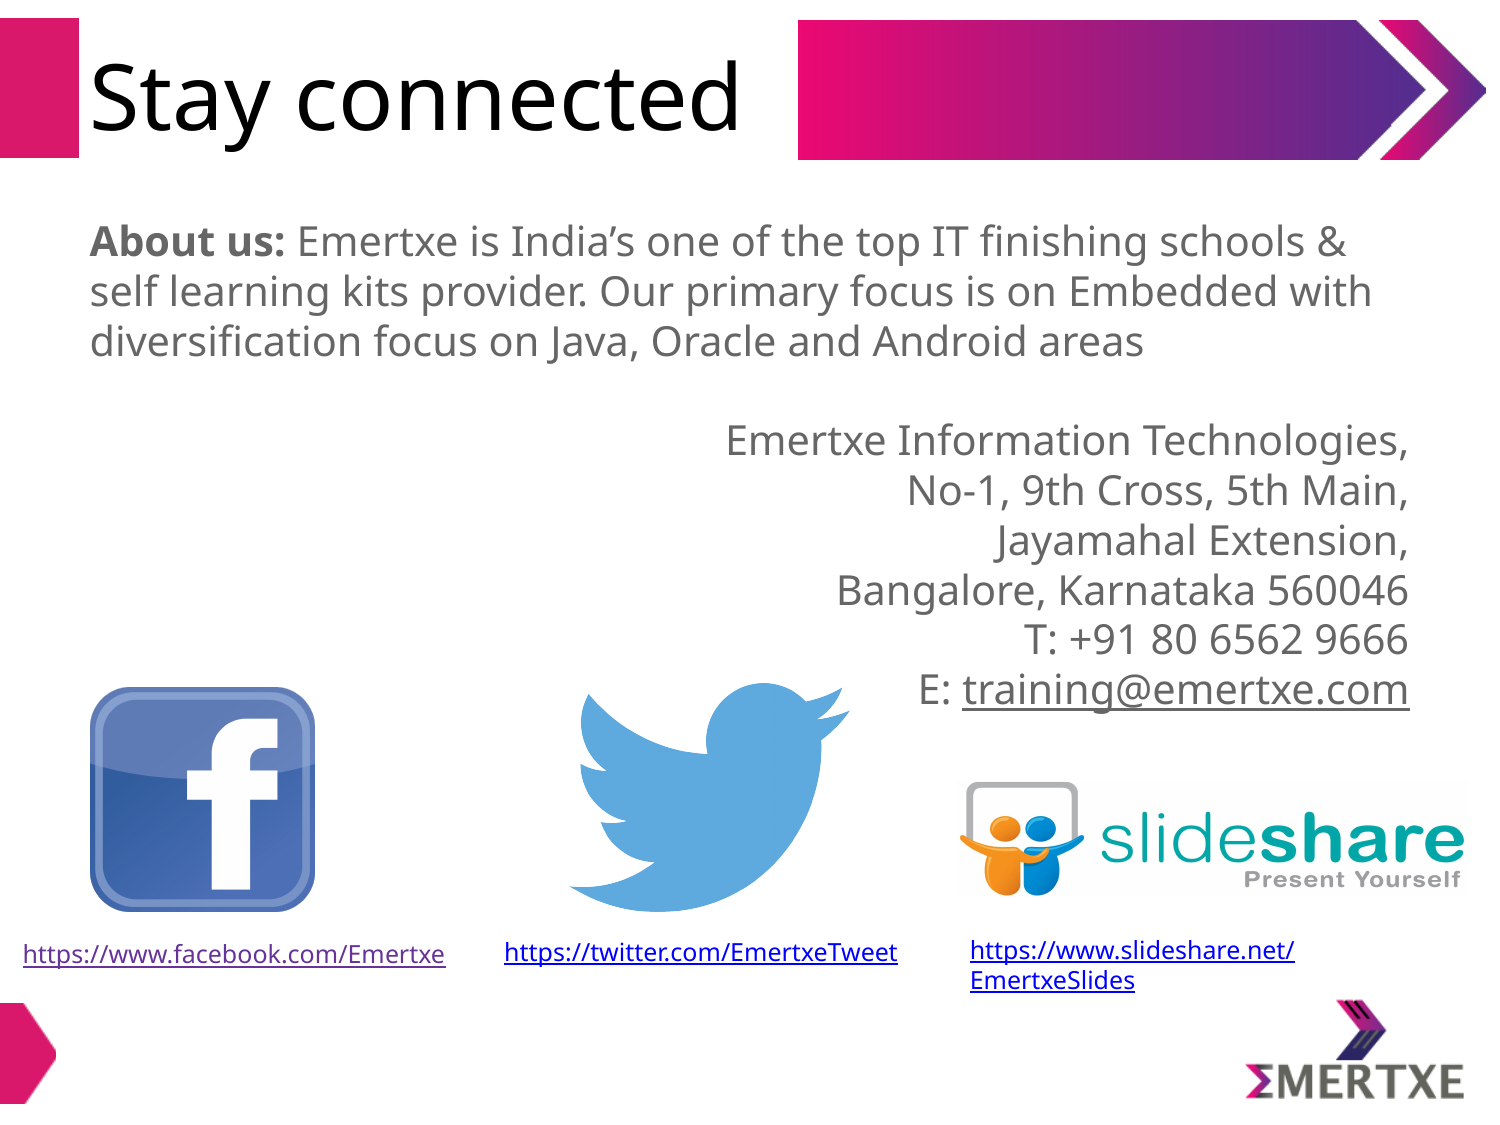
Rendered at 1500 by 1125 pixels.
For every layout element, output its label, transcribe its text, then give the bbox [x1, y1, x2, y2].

picture [1245, 1002, 1465, 1099]
picture [90, 687, 315, 912]
text_box https://www.slideshare.net/EmertxeSlides [954, 926, 1472, 1002]
text_box https://twitter.com/EmertxeTweet [489, 928, 933, 974]
picture [1425, 20, 1486, 160]
picture [569, 683, 850, 912]
text_box About us: Emertxe is India’s one of the top IT finishing schools & self learning kits provider. Our primary focus is on Embedded with diversification focus on Java, Oracle and Android areas Emertxe Information Technologies, No-1, 9th Cross, 5th Main, Jayamahal Extension, Bangalore, Karnataka 560046 T: +91 80 6562 9666 E: training@emertxe.com [74, 207, 1425, 656]
text_box Stay connected [74, 0, 1425, 188]
picture [956, 779, 1469, 898]
text_box https://www.facebook.com/Emertxe [7, 931, 468, 976]
